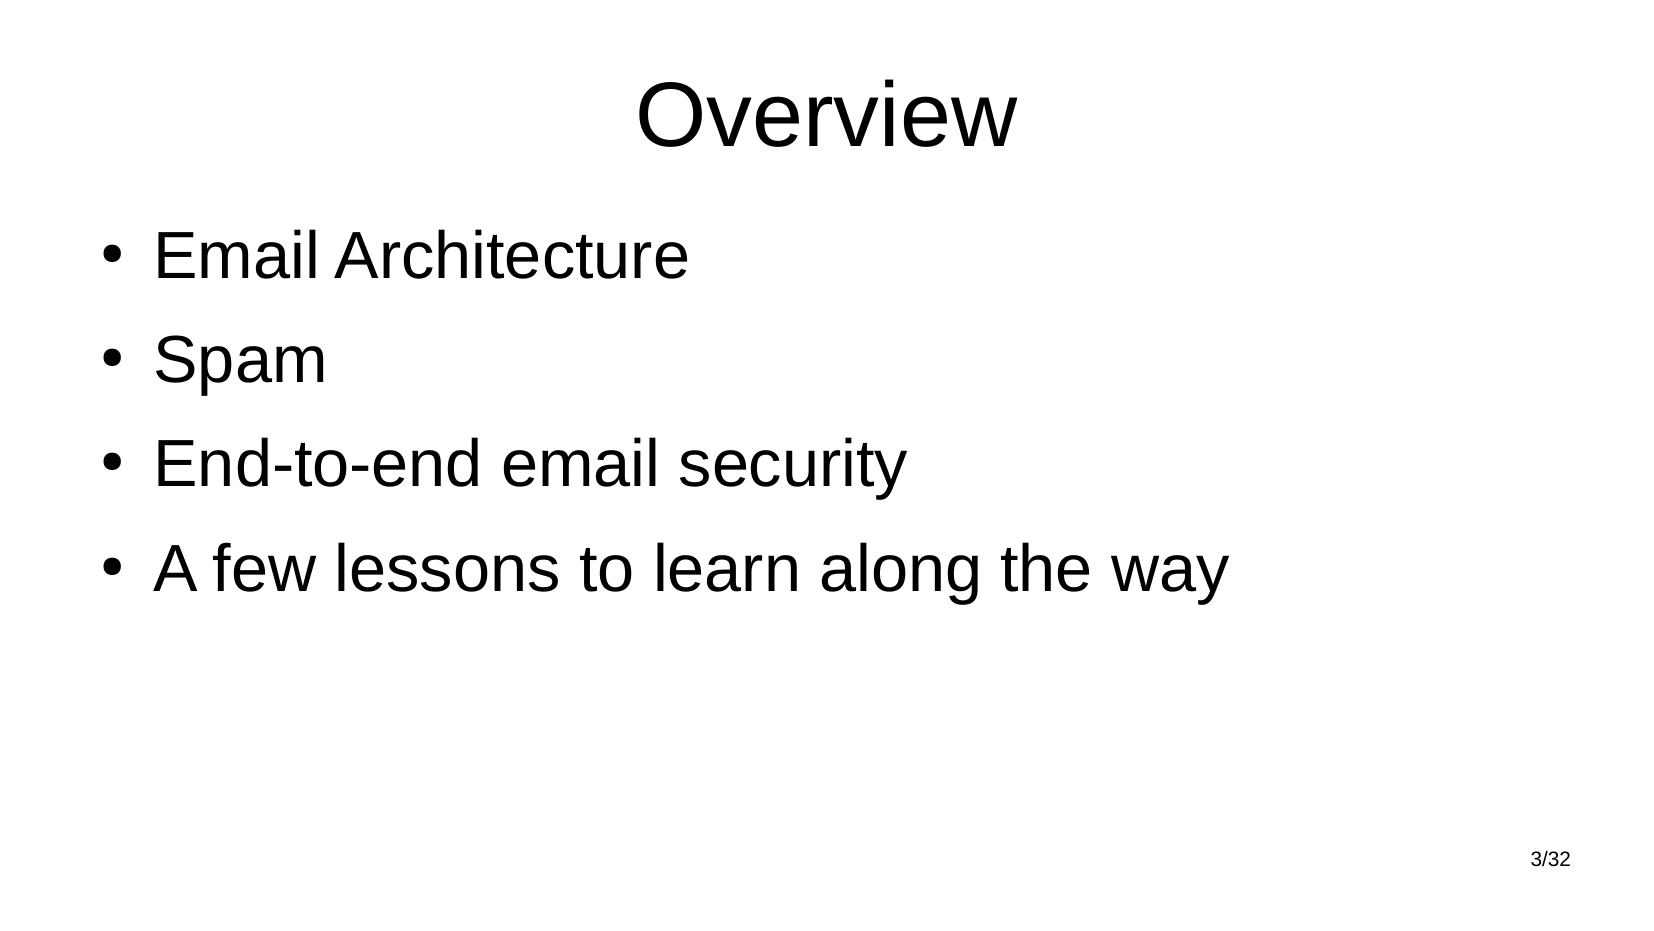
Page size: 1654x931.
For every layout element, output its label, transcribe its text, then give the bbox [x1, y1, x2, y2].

list Email Architecture Spam End-to-end email security A few lessons to learn along the way [82, 217, 1571, 758]
title Overview [82, 37, 1571, 193]
